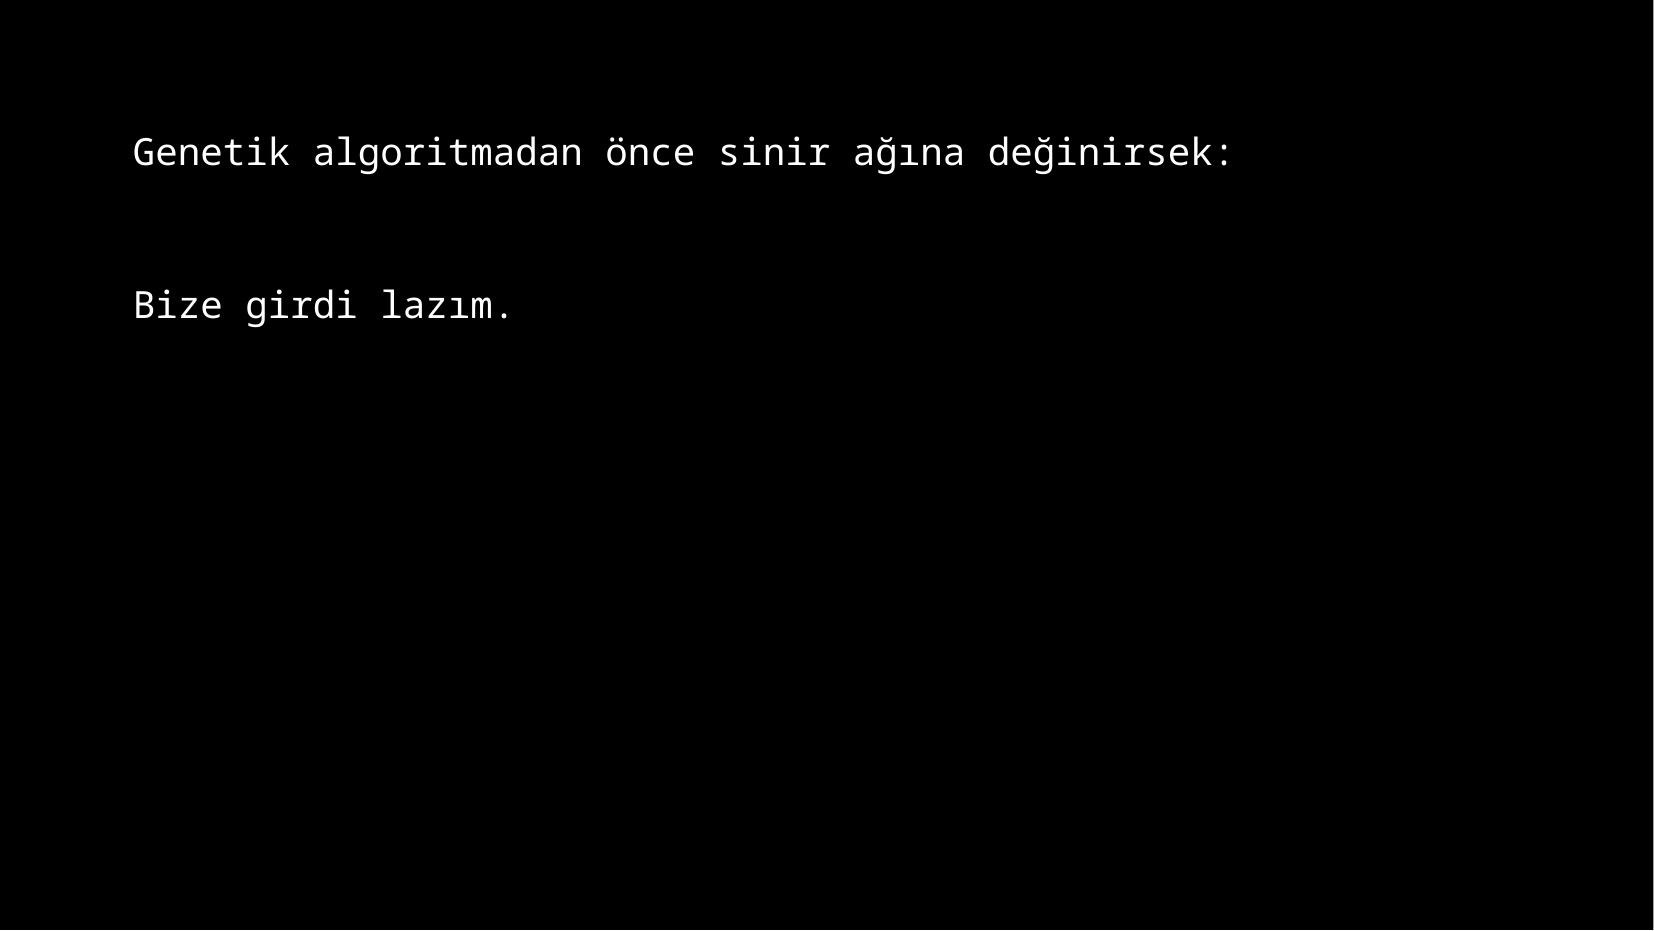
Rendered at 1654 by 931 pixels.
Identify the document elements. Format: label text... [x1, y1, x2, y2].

text_box Genetik algoritmadan önce sinir ağına değinirsek: Bize girdi lazım. [118, 118, 1536, 827]
